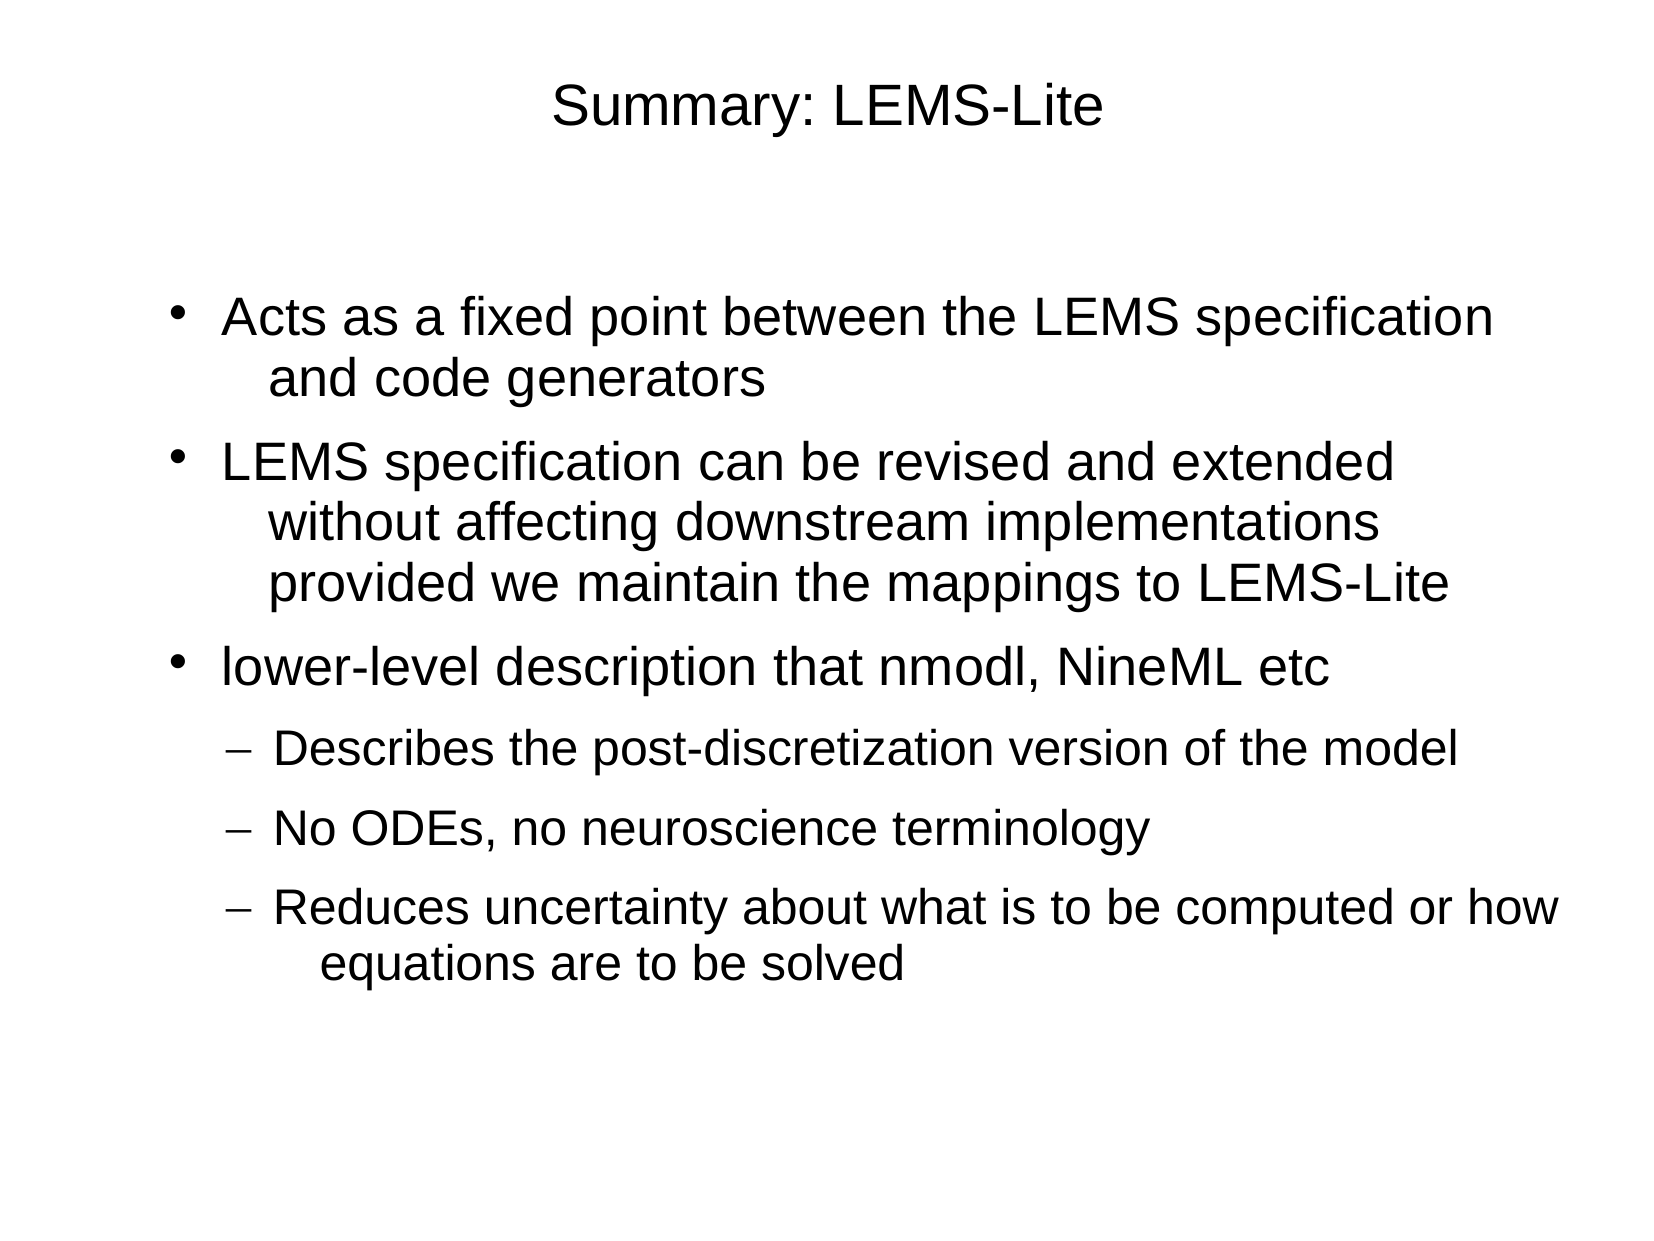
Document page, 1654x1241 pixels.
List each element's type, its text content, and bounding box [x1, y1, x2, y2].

title Summary: LEMS-Lite [84, 53, 1573, 155]
list Acts as a fixed point between the LEMS specification and code generators LEMS specification can be revised and extended without affecting downstream implementations provided we maintain the mappings to LEMS-Lite lower-level description that nmodl, NineML etc Describes the post-discretization version of the model No ODEs, no neuroscience terminology Reduces uncertainty about what is to be computed or how equations are to be solved [76, 283, 1565, 1103]
